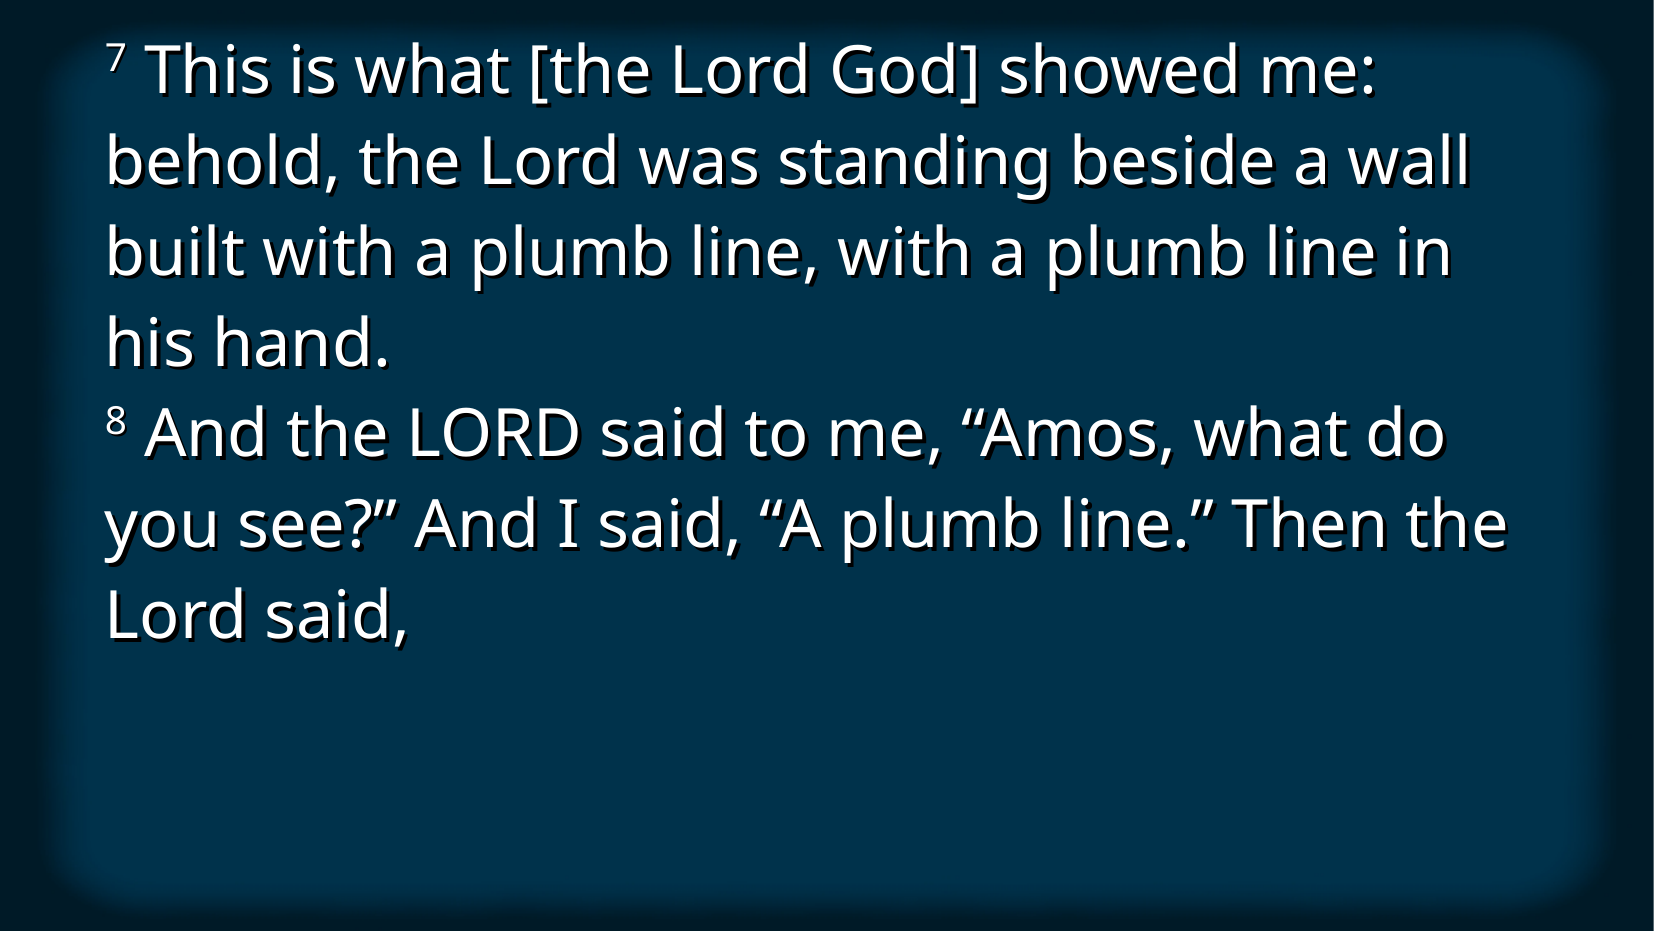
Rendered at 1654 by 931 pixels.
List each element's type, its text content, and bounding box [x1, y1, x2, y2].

text_box 7 This is what [the Lord God] showed me: behold, the Lord was standing beside a wall built with a plumb line, with a plumb line in his hand. 8 And the LORD said to me, “Amos, what do you see?” And I said, “A plumb line.” Then the Lord said, [90, 15, 1561, 563]
picture [0, 0, 1654, 931]
